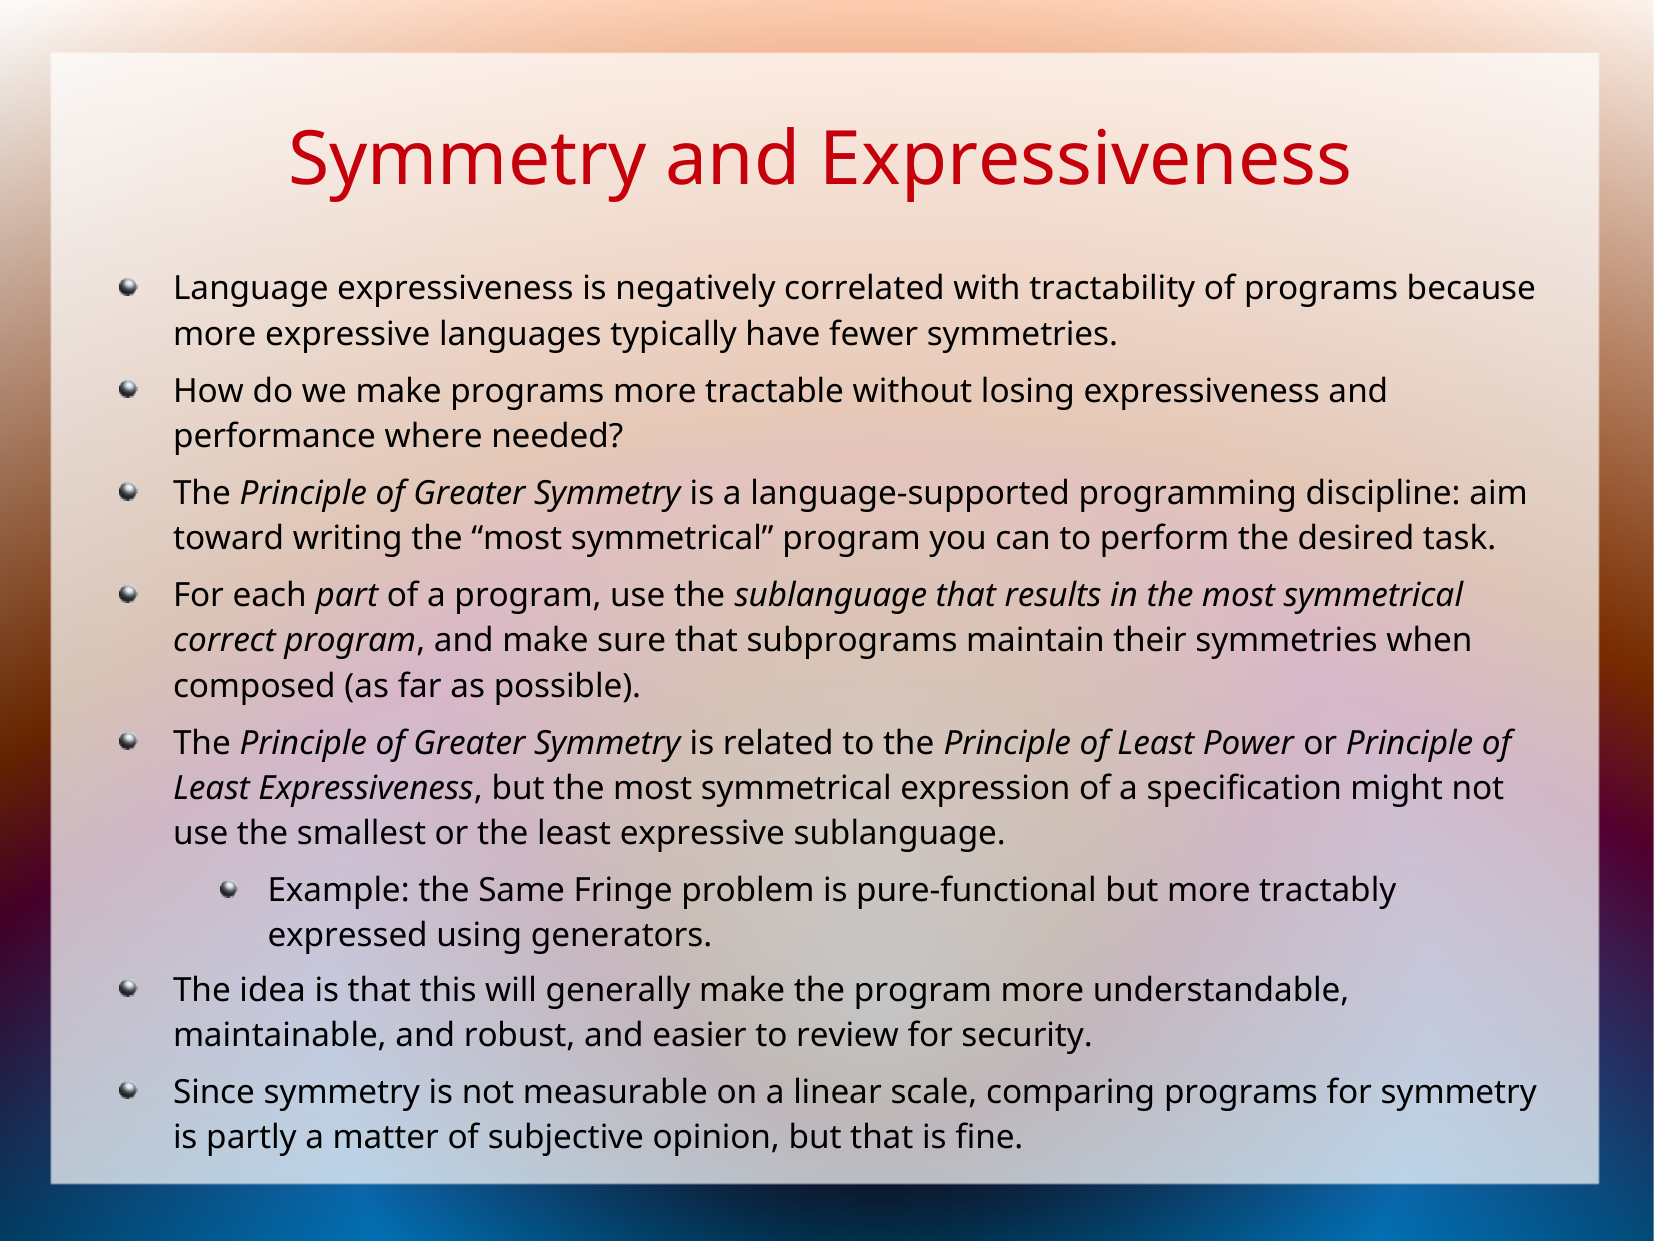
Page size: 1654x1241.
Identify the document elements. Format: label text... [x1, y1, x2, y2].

picture [0, 0, 1654, 1241]
title Symmetry and Expressiveness [76, 59, 1565, 252]
list Language expressiveness is negatively correlated with tractability of programs because more expressive languages typically have fewer symmetries. How do we make programs more tractable without losing expressiveness and performance where needed? The Principle of Greater Symmetry is a language-supported programming discipline: aim toward writing the “most symmetrical” program you can to perform the desired task. For each part of a program, use the sublanguage that results in the most symmetrical correct program, and make sure that subprograms maintain their symmetries when composed (as far as possible). The Principle of Greater Symmetry is related to the Principle of Least Power or Principle of Least Expressiveness, but the most symmetrical expression of a specification might not use the smallest or the least expressive sublanguage. Example: the Same Fringe problem is pure-functional but more tractably expressed using generators. The idea is that this will generally make the program more understandable, maintainable, and robust, and easier to review for security. Since symmetry is not measurable on a linear scale, comparing programs for symmetry is partly a matter of subjective opinion, but that is fine. [102, 264, 1565, 1151]
